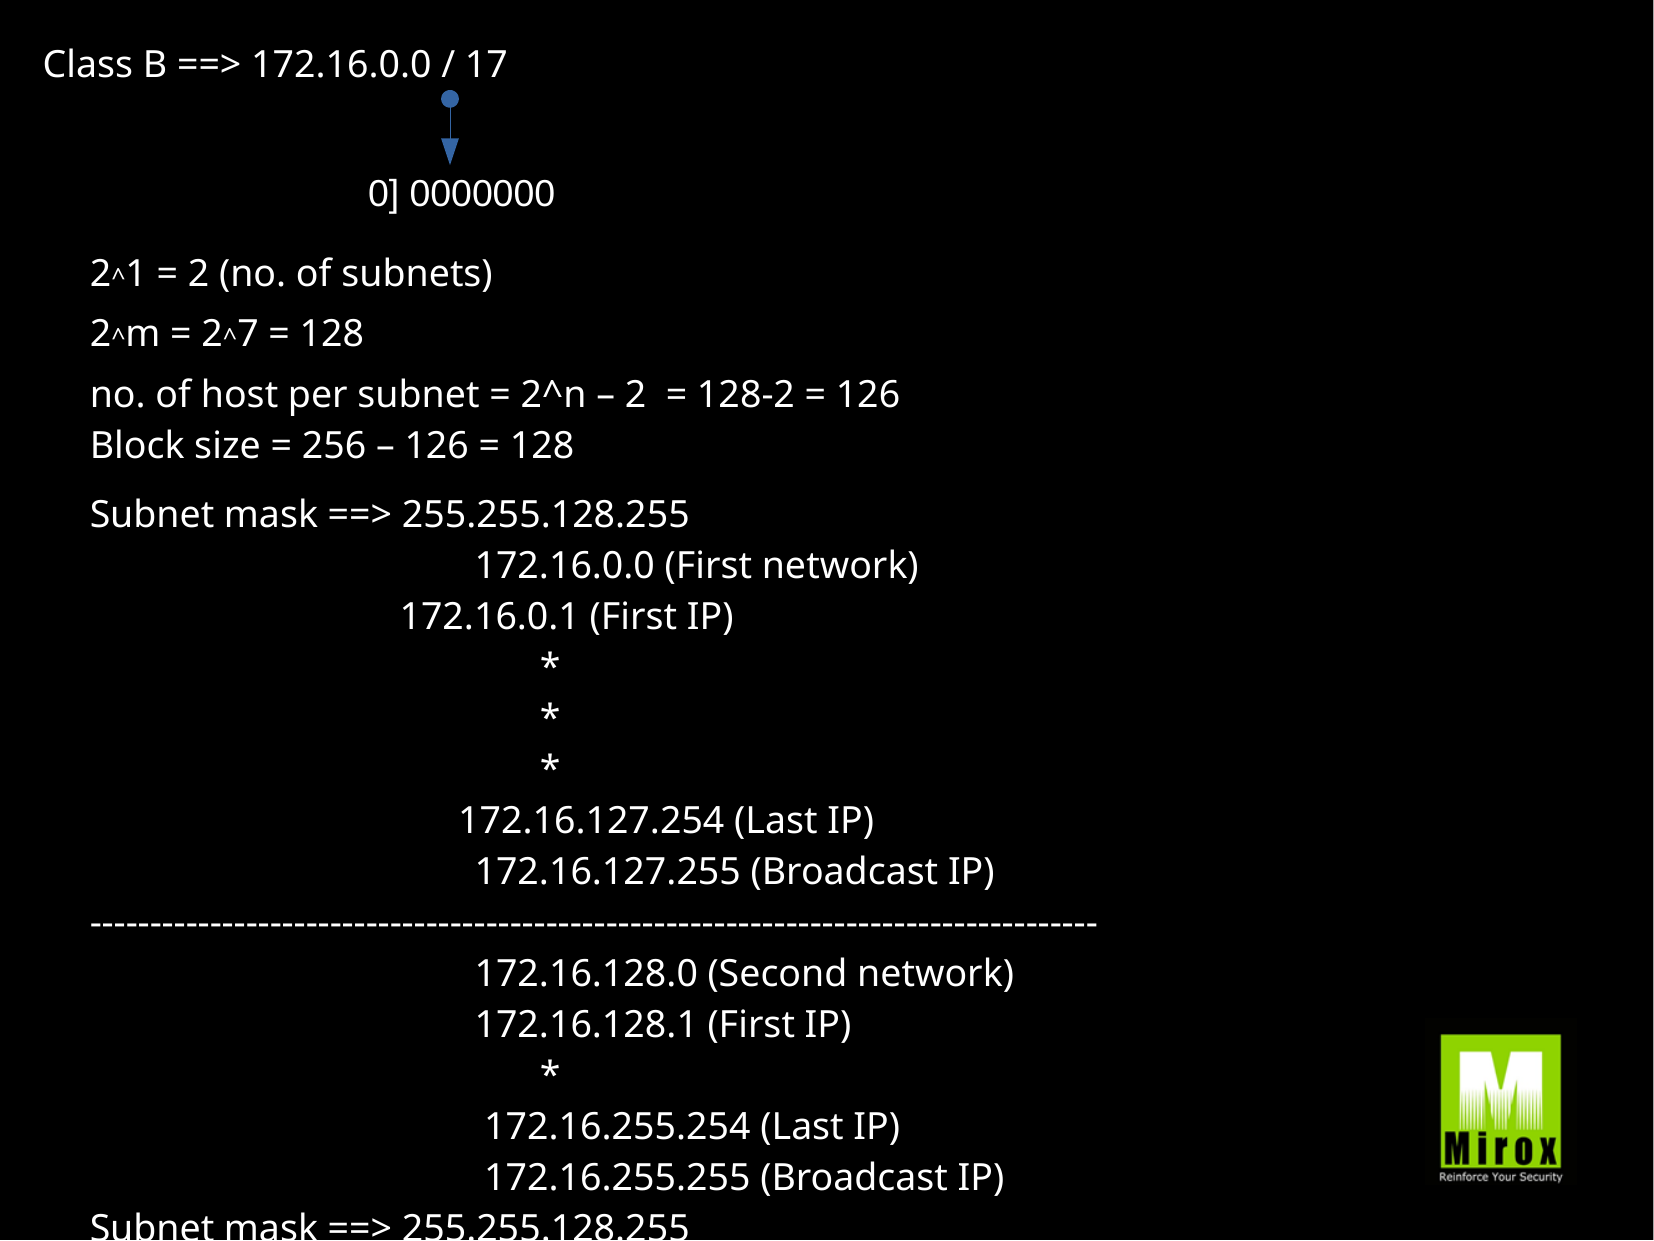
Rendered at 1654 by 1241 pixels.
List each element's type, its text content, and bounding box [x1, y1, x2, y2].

text_box no. of host per subnet = 2^n – 2 = 128-2 = 126 Block size = 256 – 126 = 128 [75, 360, 1381, 467]
text_box Subnet mask ==> 255.255.128.255 172.16.0.0 (First network) 172.16.0.1 (First IP) * * * 172.16.127.254 (Last IP) 172.16.127.255 (Broadcast IP) ------------------------------------------------------------------------------------ 172.16.128.0 (Second network) 172.16.128.1 (First IP) * 172.16.255.254 (Last IP) 172.16.255.255 (Broadcast IP) Subnet mask ==> 255.255.128.255 [75, 480, 1321, 1231]
text_box 2^m = 2^7 = 128 [75, 299, 571, 360]
picture [1425, 1018, 1577, 1186]
text_box 2^1 = 2 (no. of subnets) [75, 239, 571, 299]
text_box 0] 0000000 [353, 165, 571, 222]
text_box Class B ==> 172.16.0.0 / 17 [27, 30, 599, 91]
